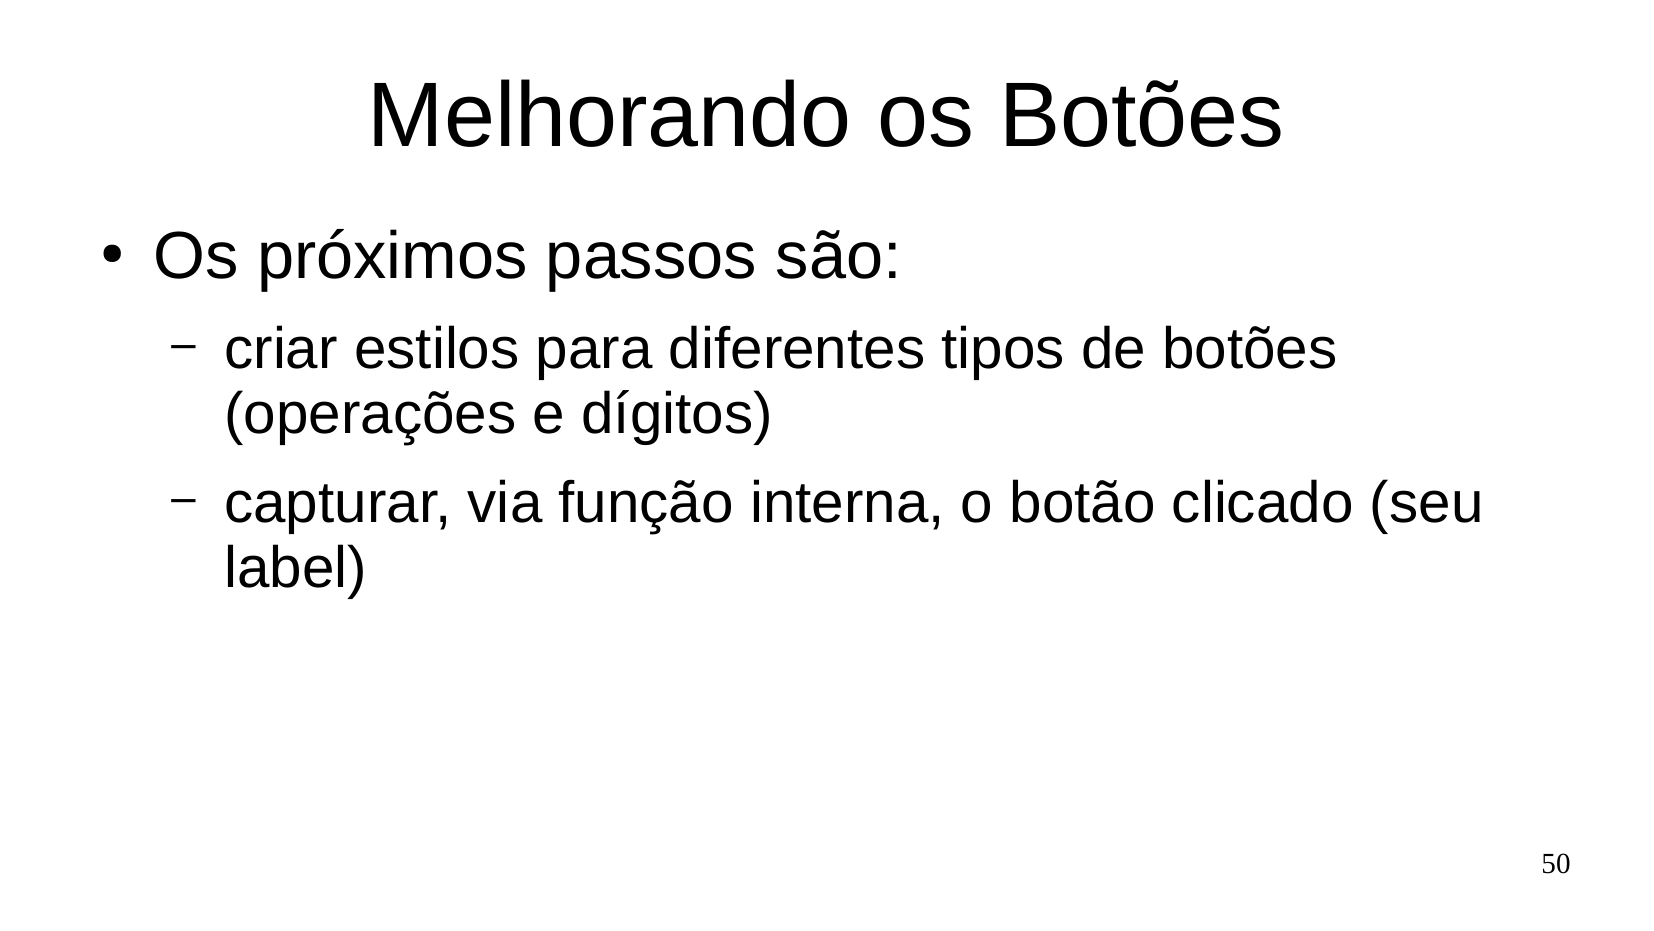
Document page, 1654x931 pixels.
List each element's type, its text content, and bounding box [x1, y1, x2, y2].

list Os próximos passos são: criar estilos para diferentes tipos de botões (operações e dígitos) capturar, via função interna, o botão clicado (seu label) [82, 217, 1571, 758]
title Melhorando os Botões [82, 37, 1571, 193]
